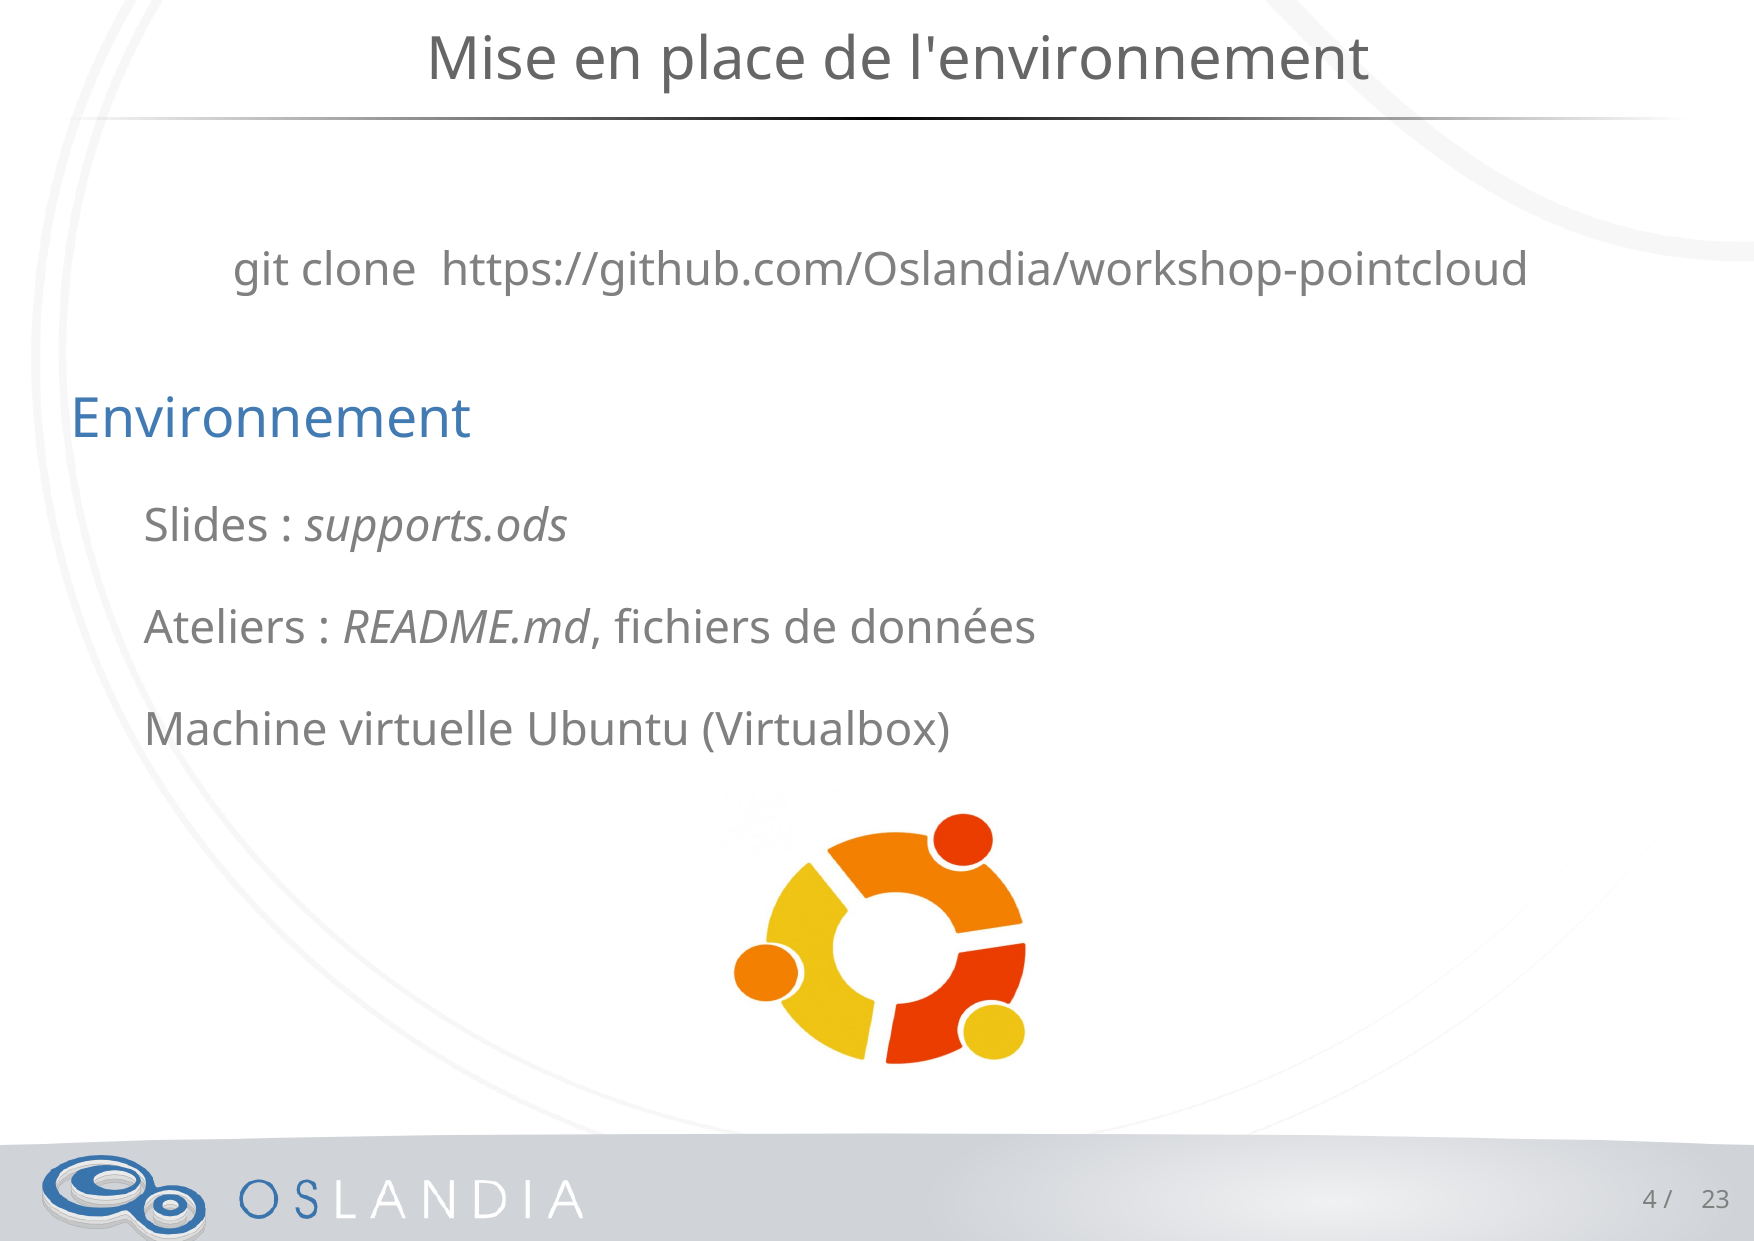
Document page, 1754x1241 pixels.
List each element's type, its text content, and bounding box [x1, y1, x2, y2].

list Environnement Slides : supports.ods Ateliers : README.md, fichiers de données Machine virtuelle Ubuntu (Virtualbox) [40, 377, 1713, 736]
list git clone https://github.com/Oslandia/workshop-pointcloud [129, 236, 1654, 350]
title Mise en place de l'environnement [31, 14, 1754, 98]
picture [0, 0, 1754, 1241]
